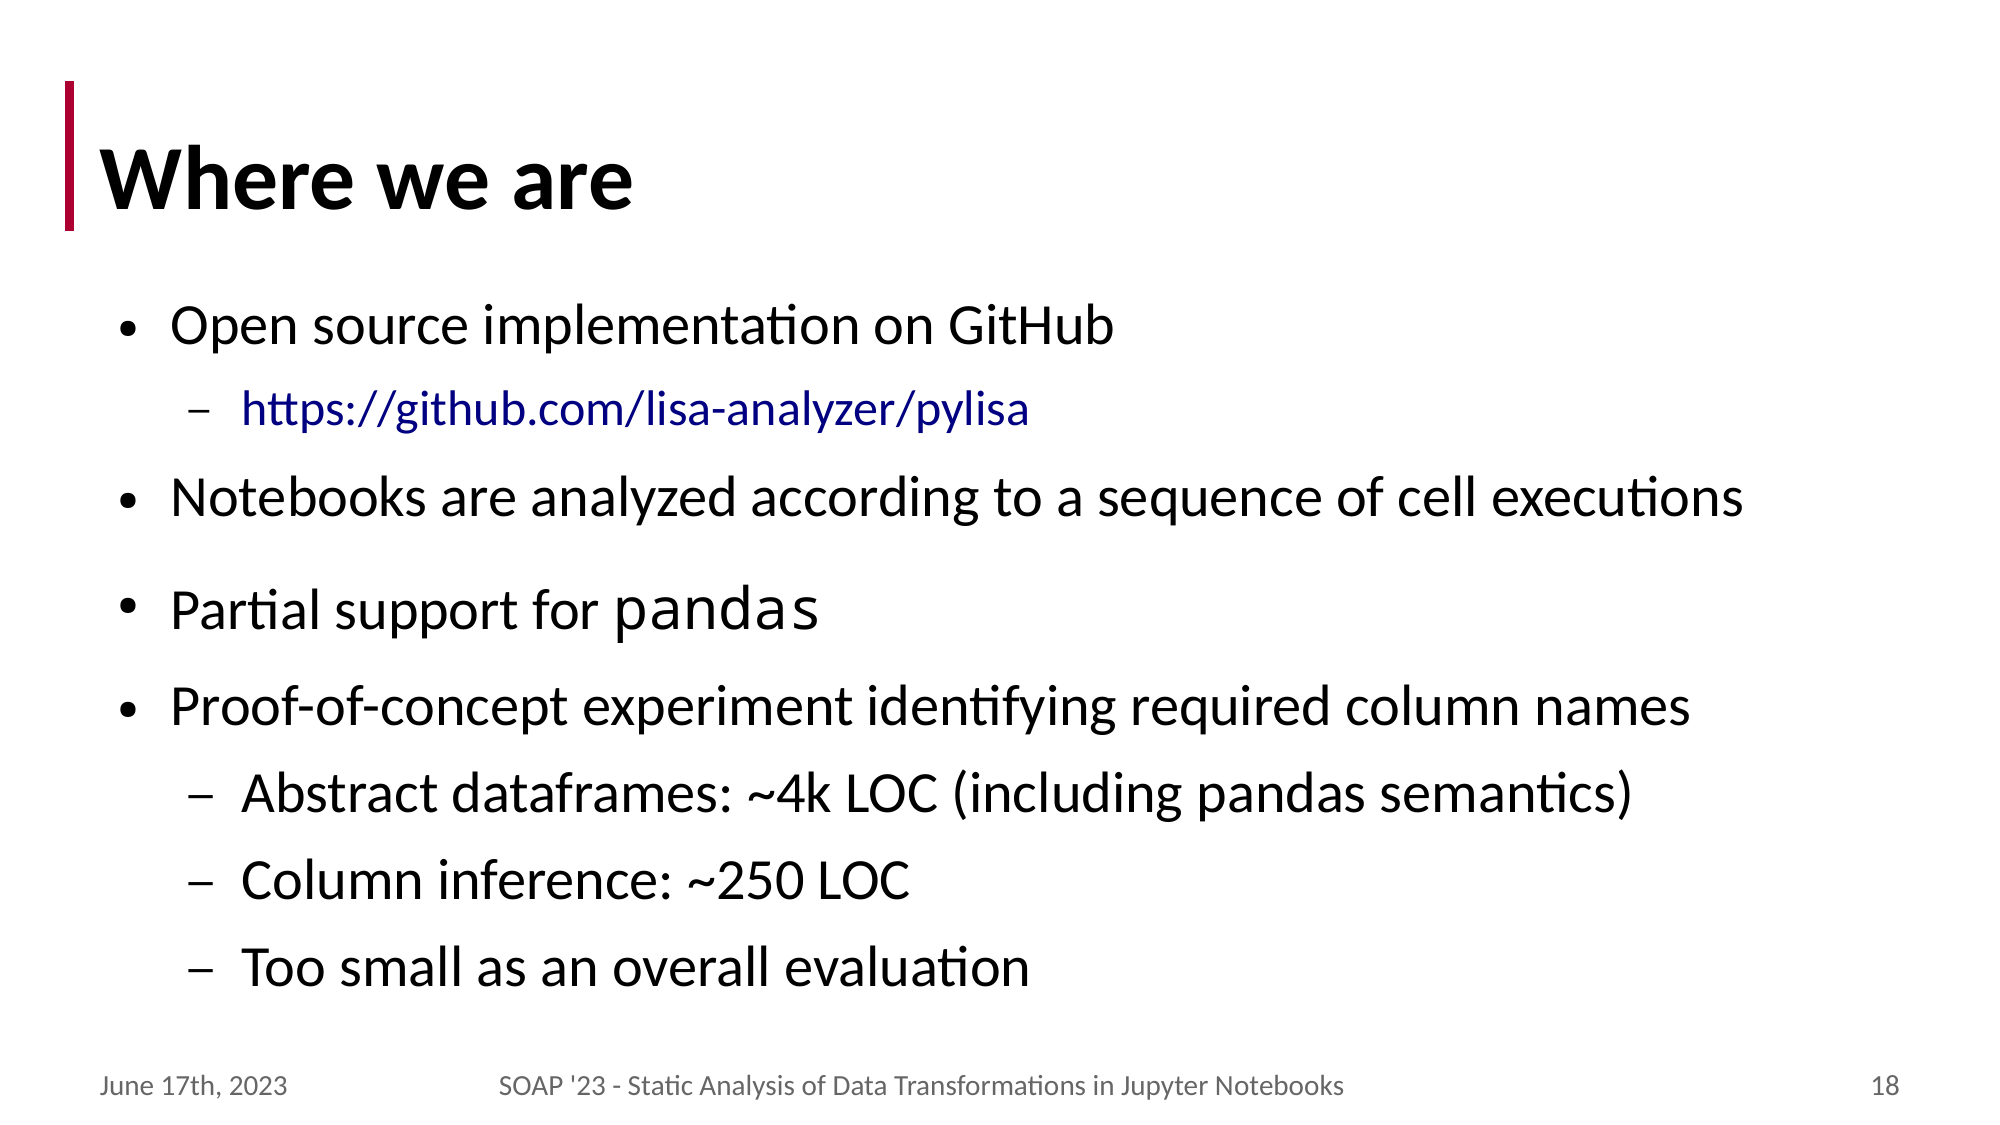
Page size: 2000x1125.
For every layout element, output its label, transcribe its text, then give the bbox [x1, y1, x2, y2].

title Where we are [99, 44, 1900, 233]
list Open source implementation on GitHub https://github.com/lisa-analyzer/pylisa Notebooks are analyzed according to a sequence of cell executions Partial support for pandas Proof-of-concept experiment identifying required column names Abstract dataframes: ~4k LOC (including pandas semantics) Column inference: ~250 LOC Too small as an overall evaluation [99, 300, 1900, 1027]
